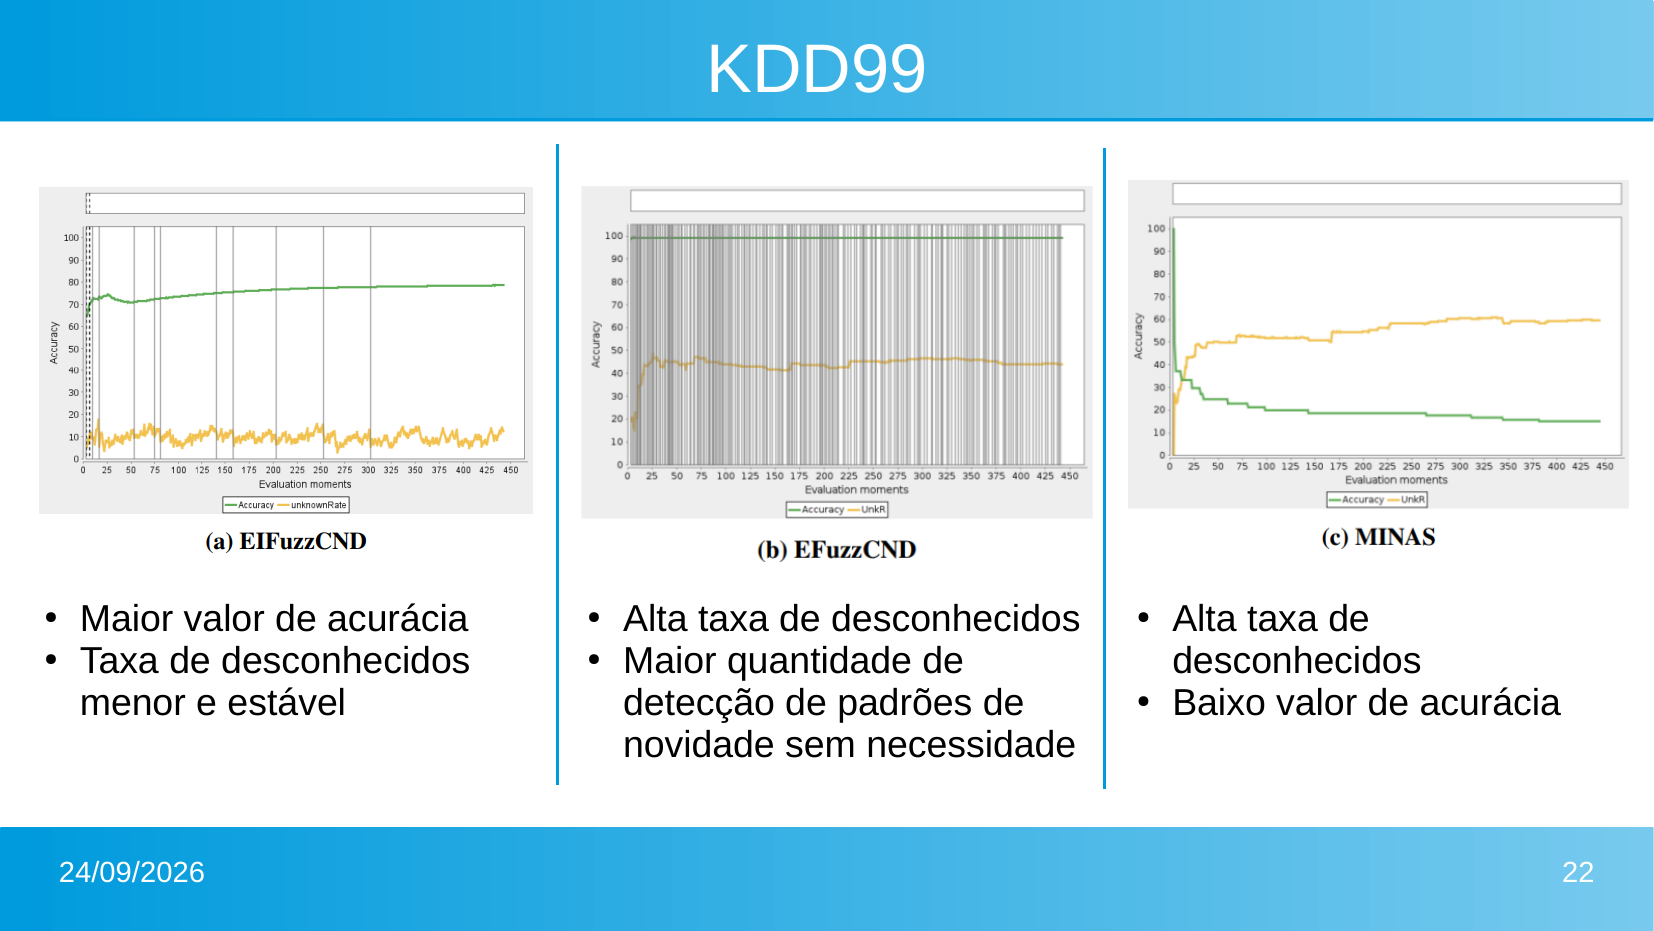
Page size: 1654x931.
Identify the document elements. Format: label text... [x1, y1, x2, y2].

text_box Alta taxa de desconhecidos Maior quantidade de detecção de padrões de novidade sem necessidade [572, 590, 1105, 816]
picture [1122, 177, 1639, 556]
picture [576, 182, 1099, 563]
text_box Alta taxa de desconhecidos Baixo valor de acurácia [1122, 590, 1625, 798]
picture [29, 177, 535, 558]
title KDD99 [59, 29, 1595, 108]
text_box Maior valor de acurácia Taxa de desconhecidos menor e estável [29, 590, 532, 798]
